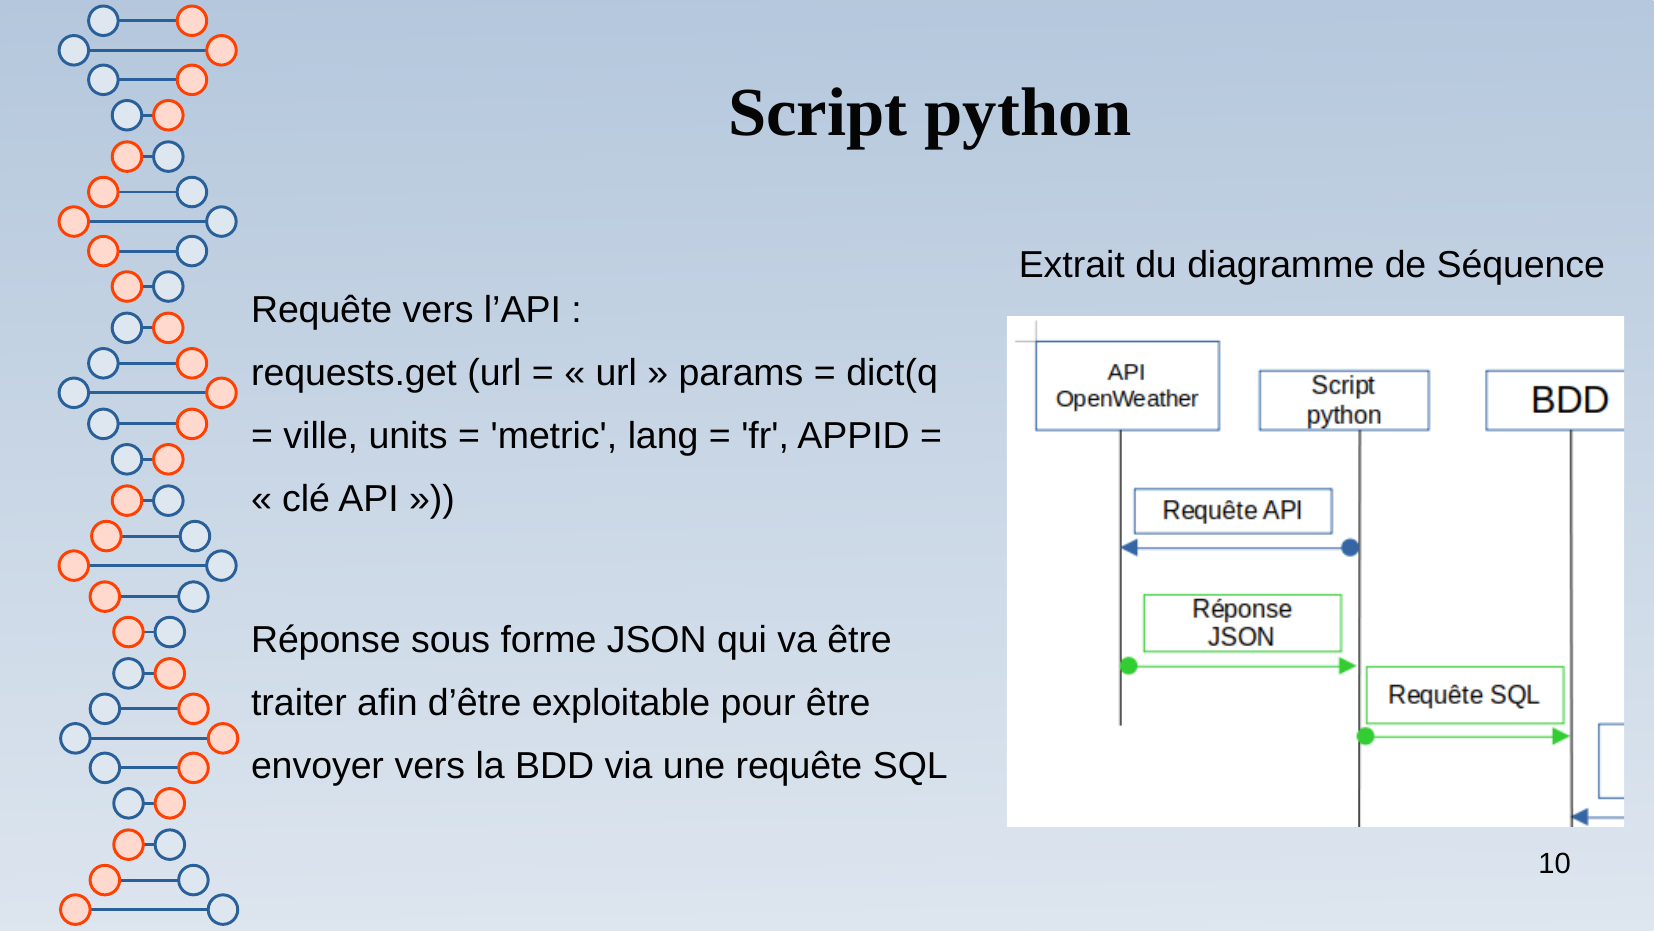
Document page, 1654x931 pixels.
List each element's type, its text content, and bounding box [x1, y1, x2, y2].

picture [1006, 316, 1625, 827]
title Script python [265, 35, 1595, 189]
text_box Extrait du diagramme de Séquence [1003, 236, 1625, 296]
text_box Requête vers l’API : requests.get (url = « url » params = dict(q = ville, units = 'metric', lang = 'fr', APPID = « clé API »)) [236, 260, 975, 527]
text_box Réponse sous forme JSON qui va être traiter afin d’être exploitable pour être envoyer vers la BDD via une requête SQL [236, 590, 975, 795]
